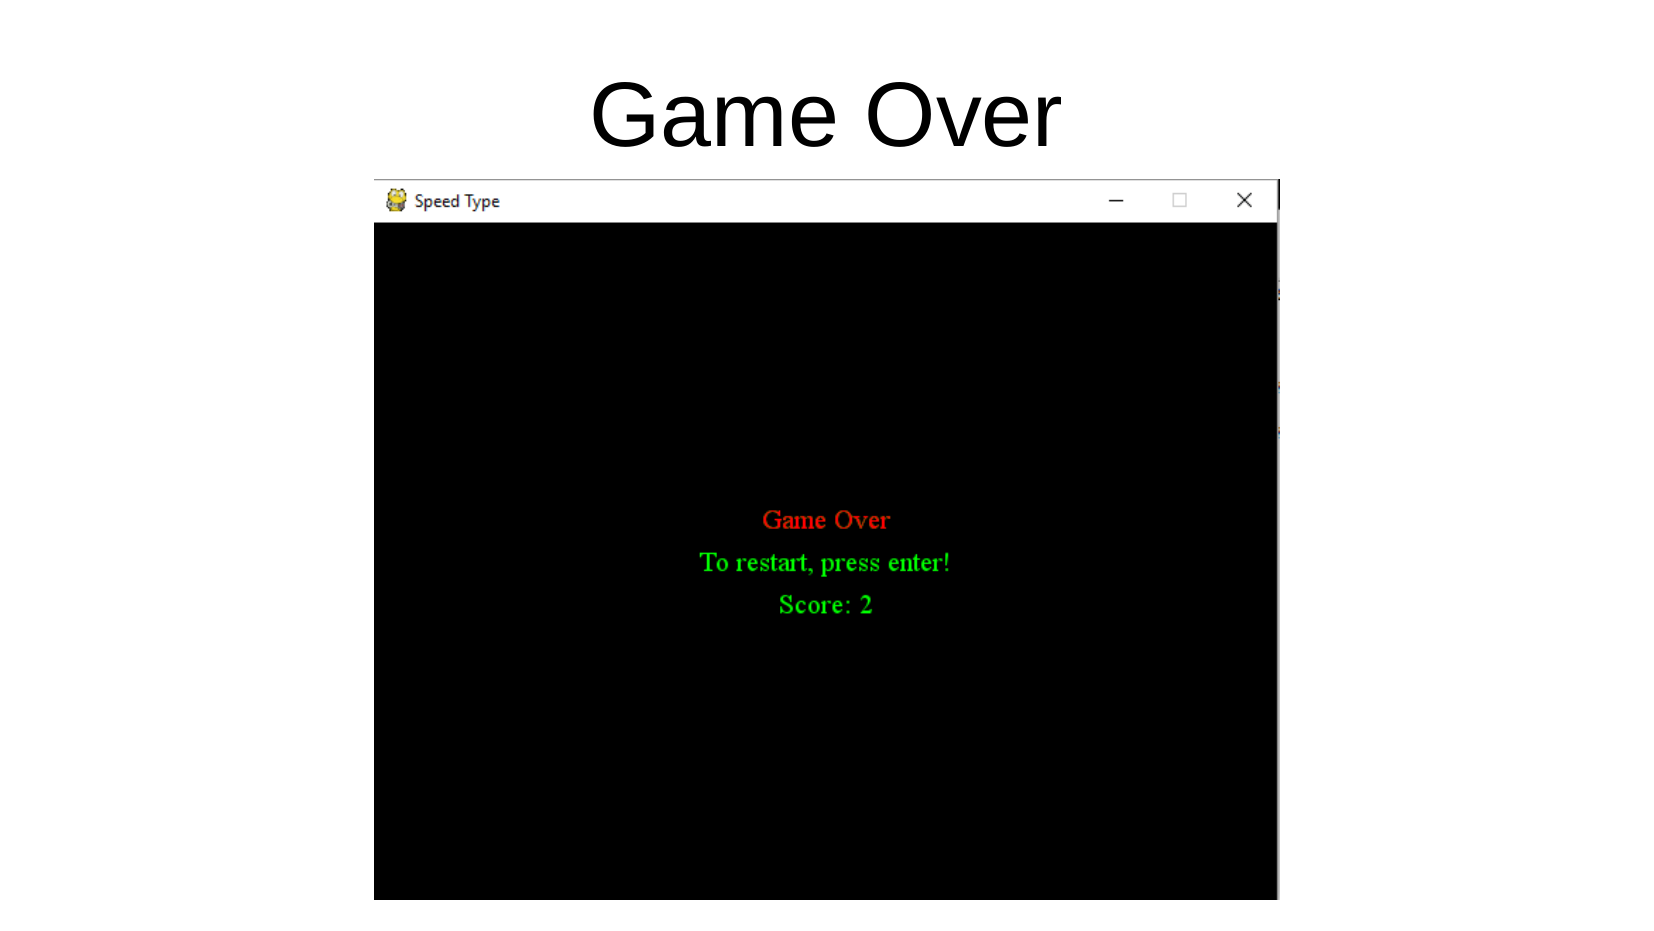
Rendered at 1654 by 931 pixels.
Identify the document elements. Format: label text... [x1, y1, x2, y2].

title Game Over [82, 37, 1571, 193]
picture [374, 179, 1280, 901]
